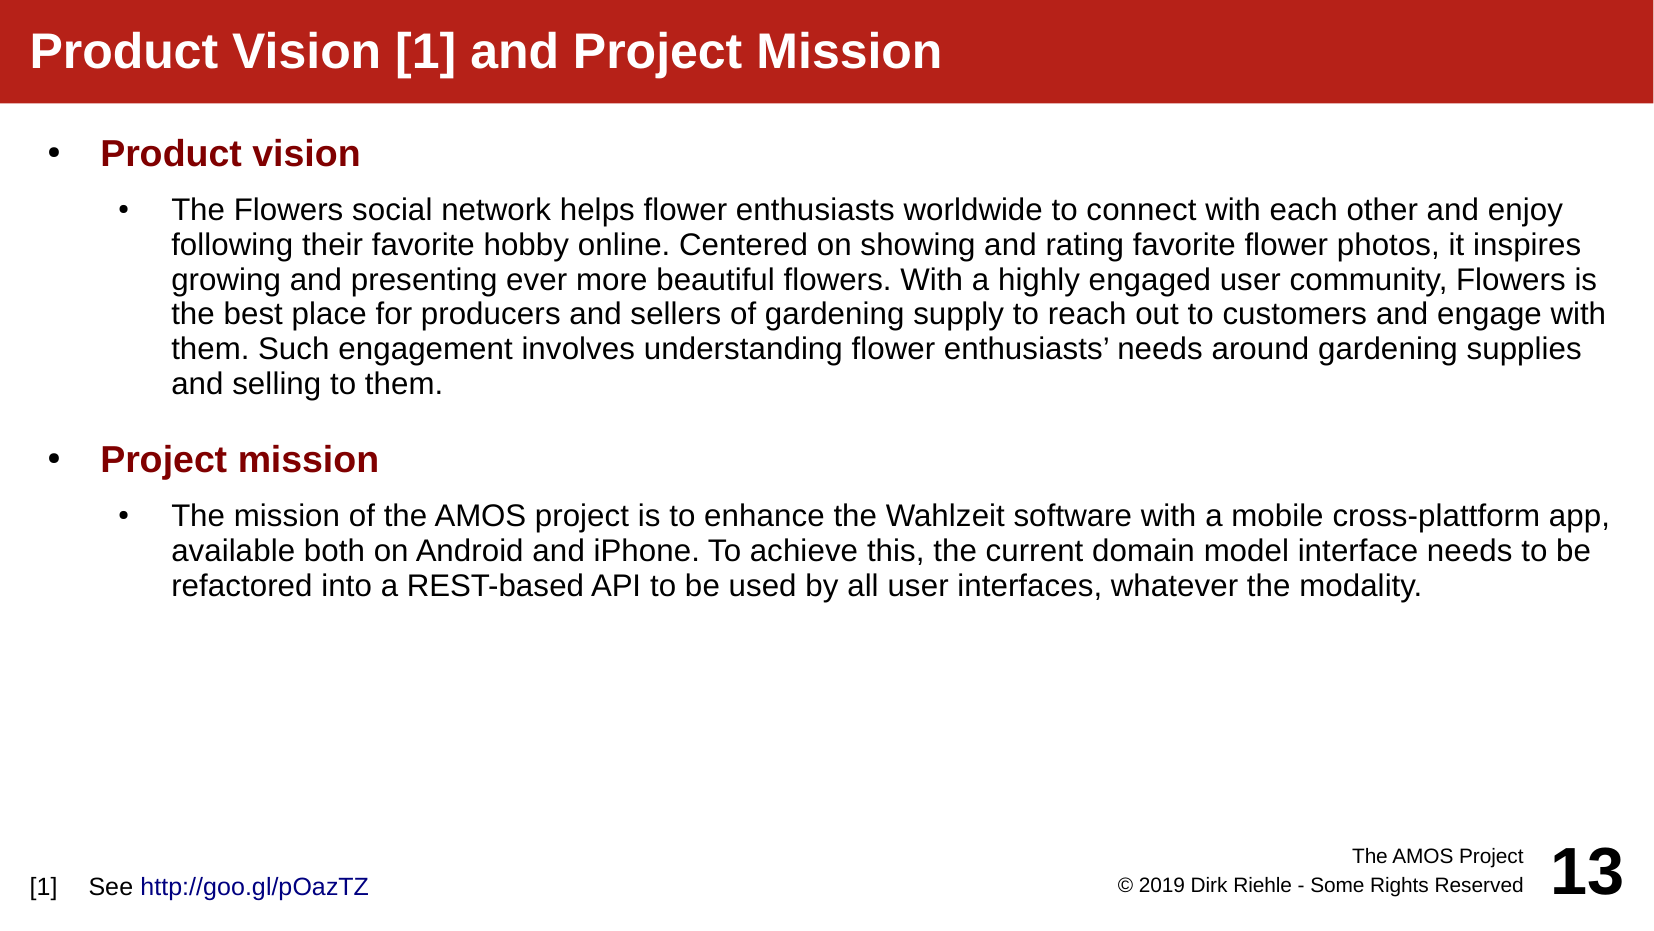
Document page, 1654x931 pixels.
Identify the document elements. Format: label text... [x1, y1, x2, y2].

text_box [1] See http://goo.gl/pOazTZ [0, 693, 1182, 931]
title Product Vision [1] and Project Mission [0, 0, 1654, 104]
list Product vision The Flowers social network helps flower enthusiasts worldwide to connect with each other and enjoy following their favorite hobby online. Centered on showing and rating favorite flower photos, it inspires growing and presenting ever more beautiful flowers. With a highly engaged user community, Flowers is the best place for producers and sellers of gardening supply to reach out to customers and engage with them. Such engagement involves understanding flower enthusiasts’ needs around gardening supplies and selling to them. Project mission The mission of the AMOS project is to enhance the Wahlzeit software with a mobile cross-plattform app, available both on Android and iPhone. To achieve this, the current domain model interface needs to be refactored into a REST-based API to be used by all user interfaces, whatever the modality. [29, 132, 1625, 798]
